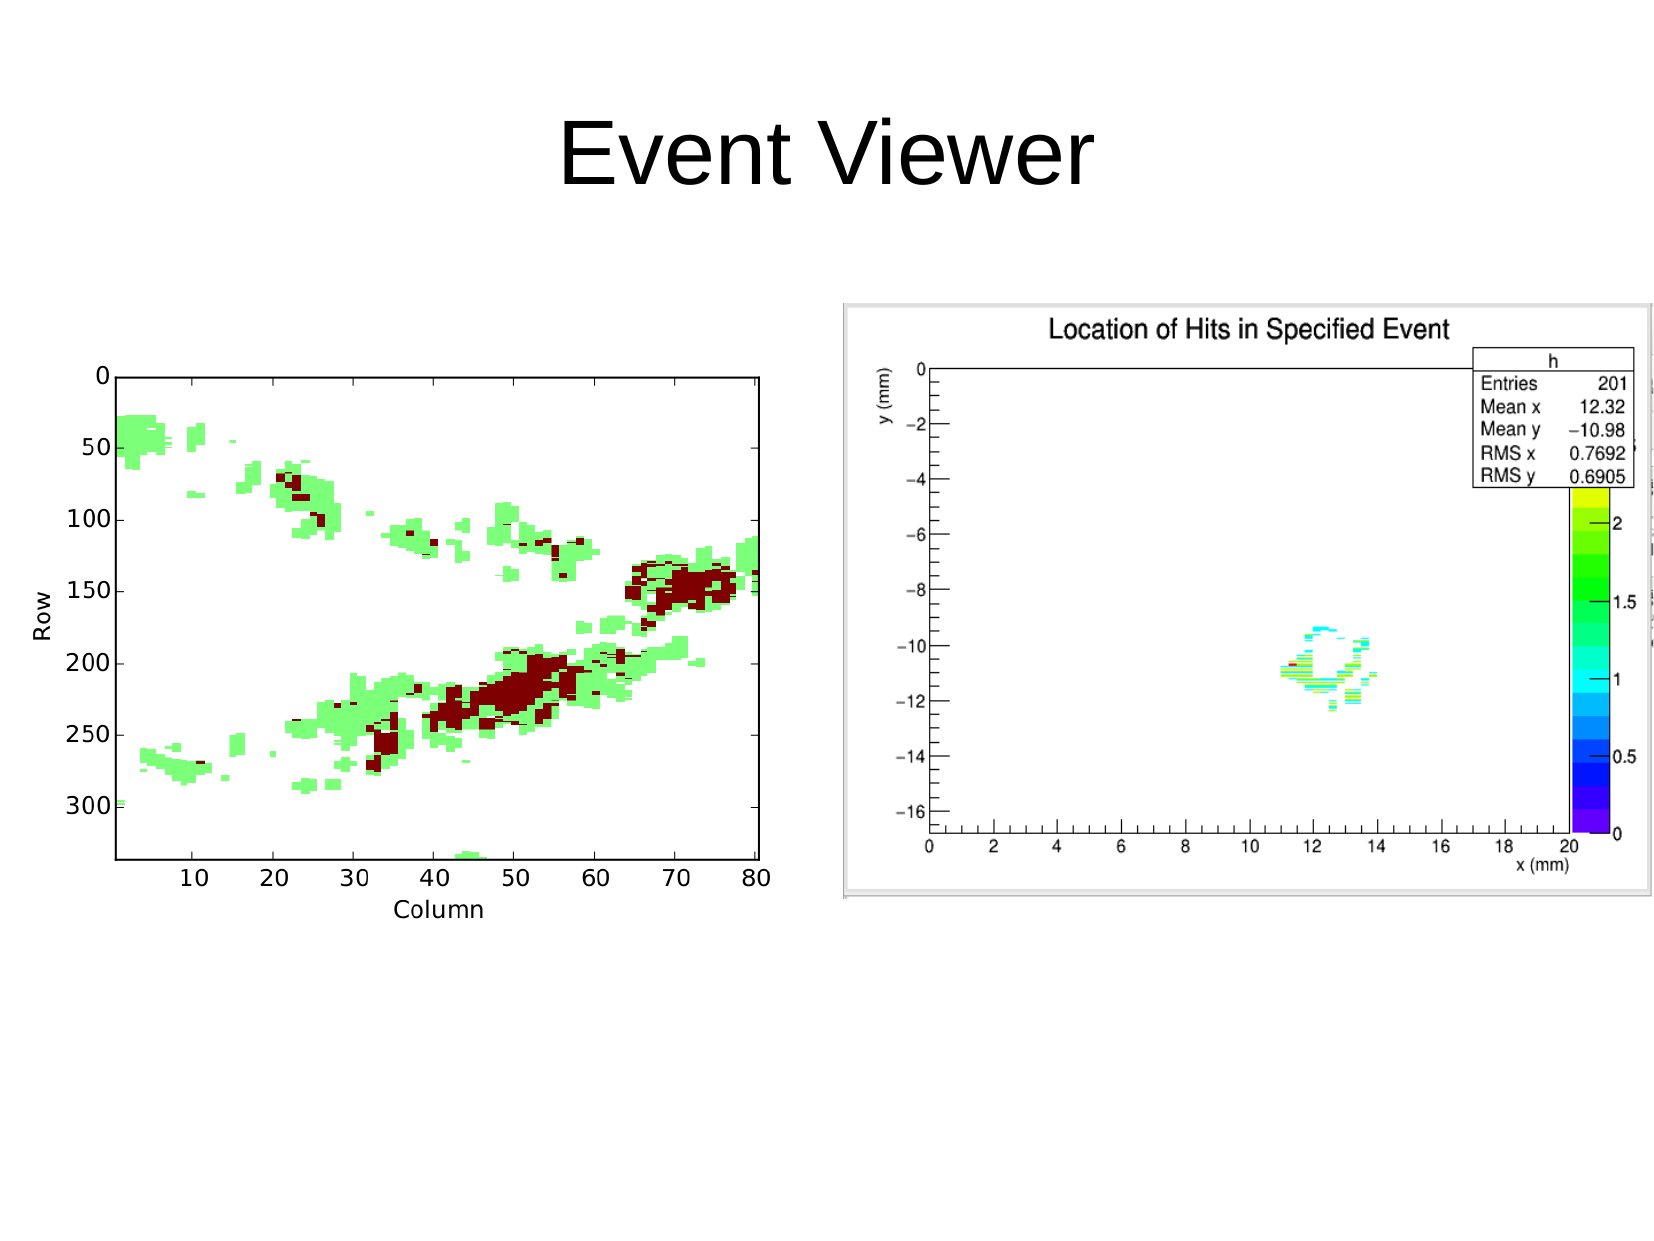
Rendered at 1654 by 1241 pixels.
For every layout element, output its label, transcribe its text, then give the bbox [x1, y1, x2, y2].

title Event Viewer [82, 49, 1571, 257]
picture [0, 360, 781, 928]
picture [843, 303, 1654, 899]
